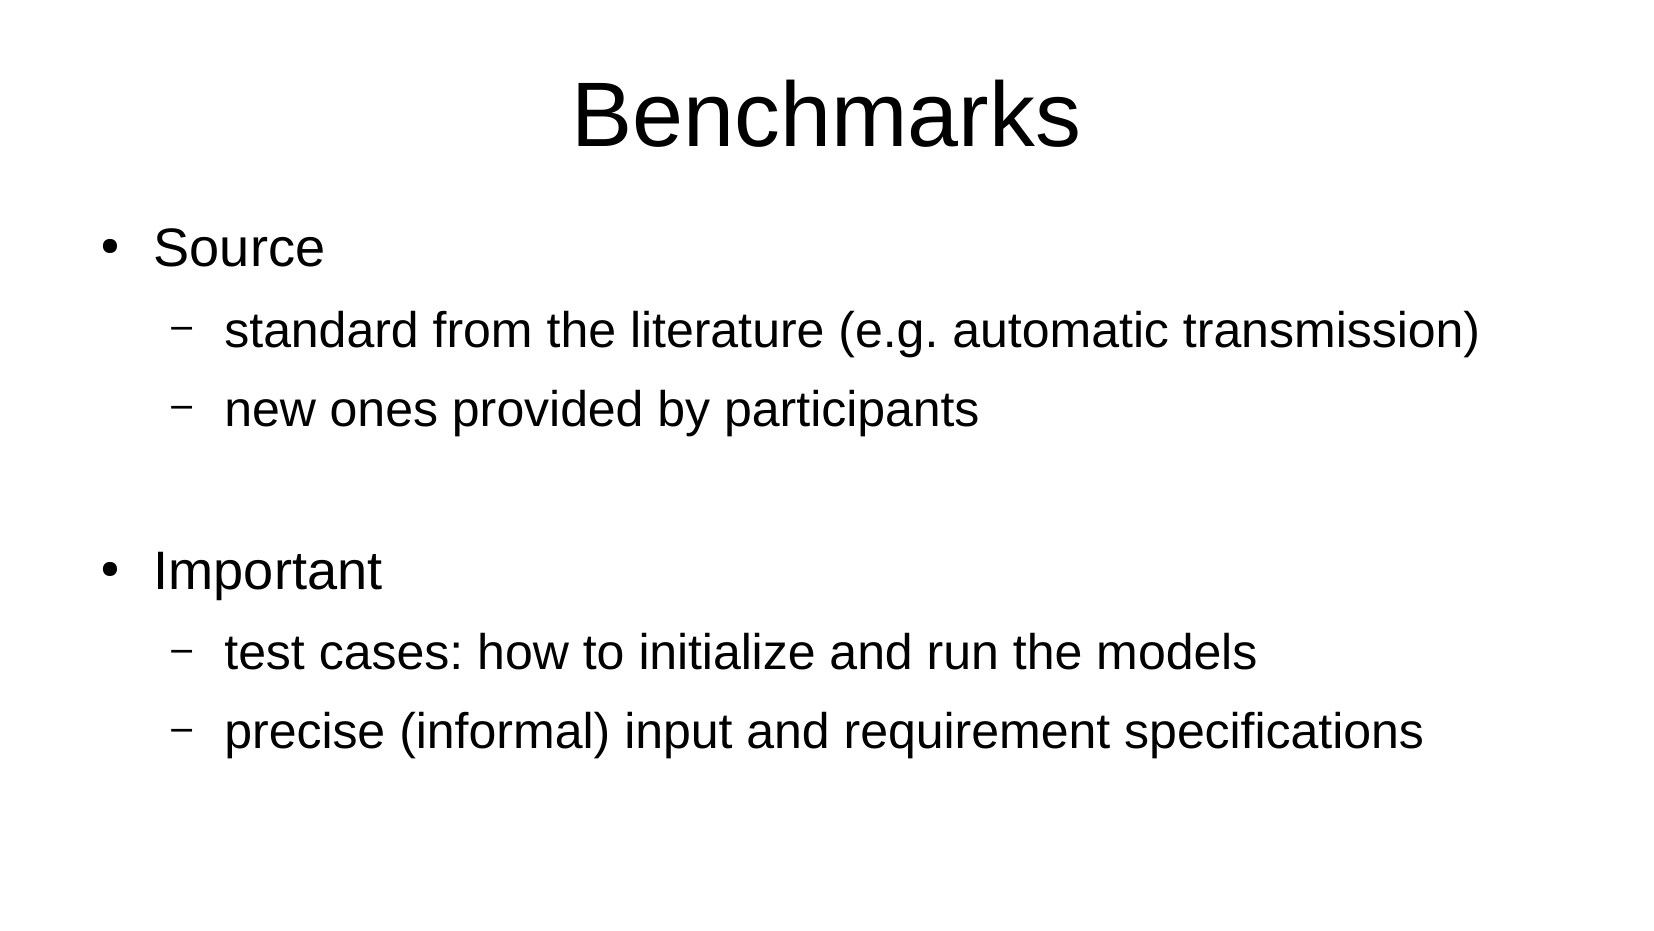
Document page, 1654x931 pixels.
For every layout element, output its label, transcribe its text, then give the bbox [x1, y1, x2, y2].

title Benchmarks [82, 37, 1571, 193]
list Source standard from the literature (e.g. automatic transmission) new ones provided by participants Important test cases: how to initialize and run the models precise (informal) input and requirement specifications [82, 217, 1571, 826]
